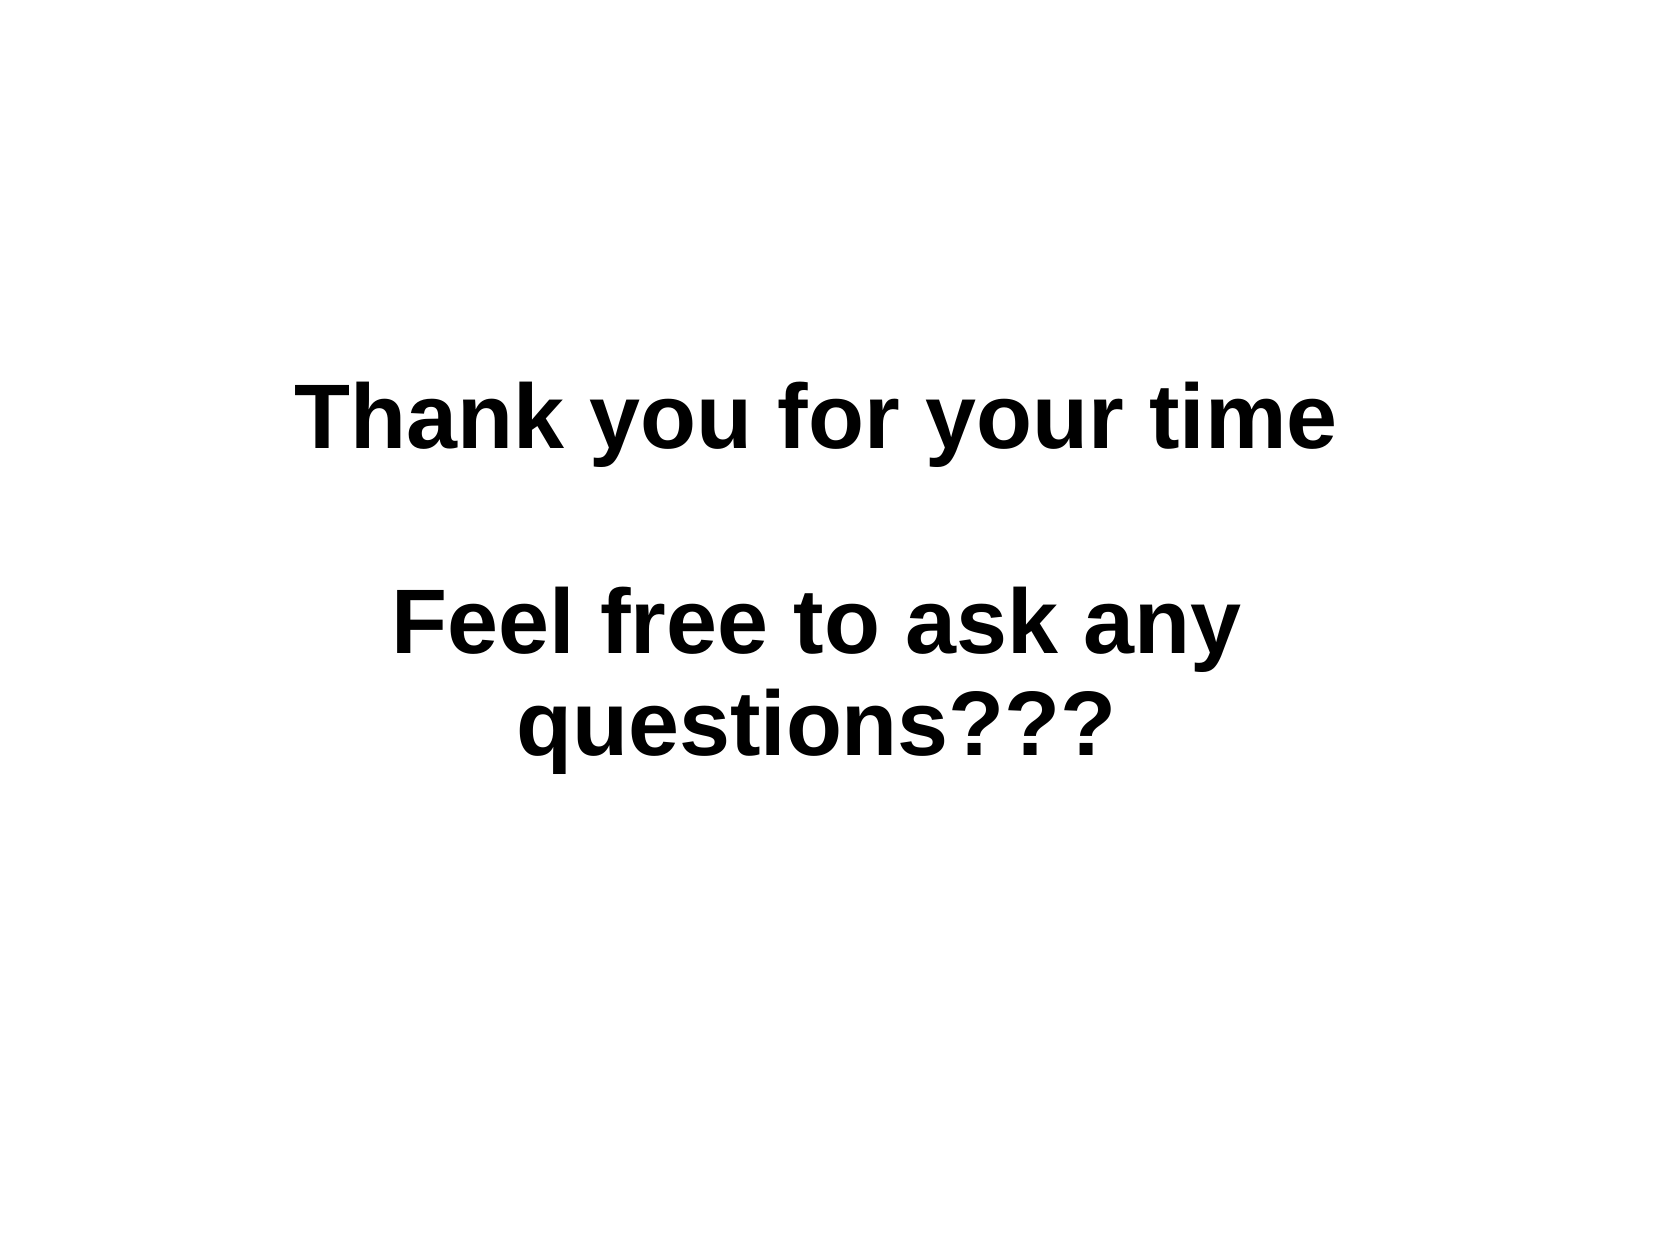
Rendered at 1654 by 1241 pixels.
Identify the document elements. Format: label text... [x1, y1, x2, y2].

title Thank you for your time Feel free to ask any questions??? [226, 365, 1408, 878]
